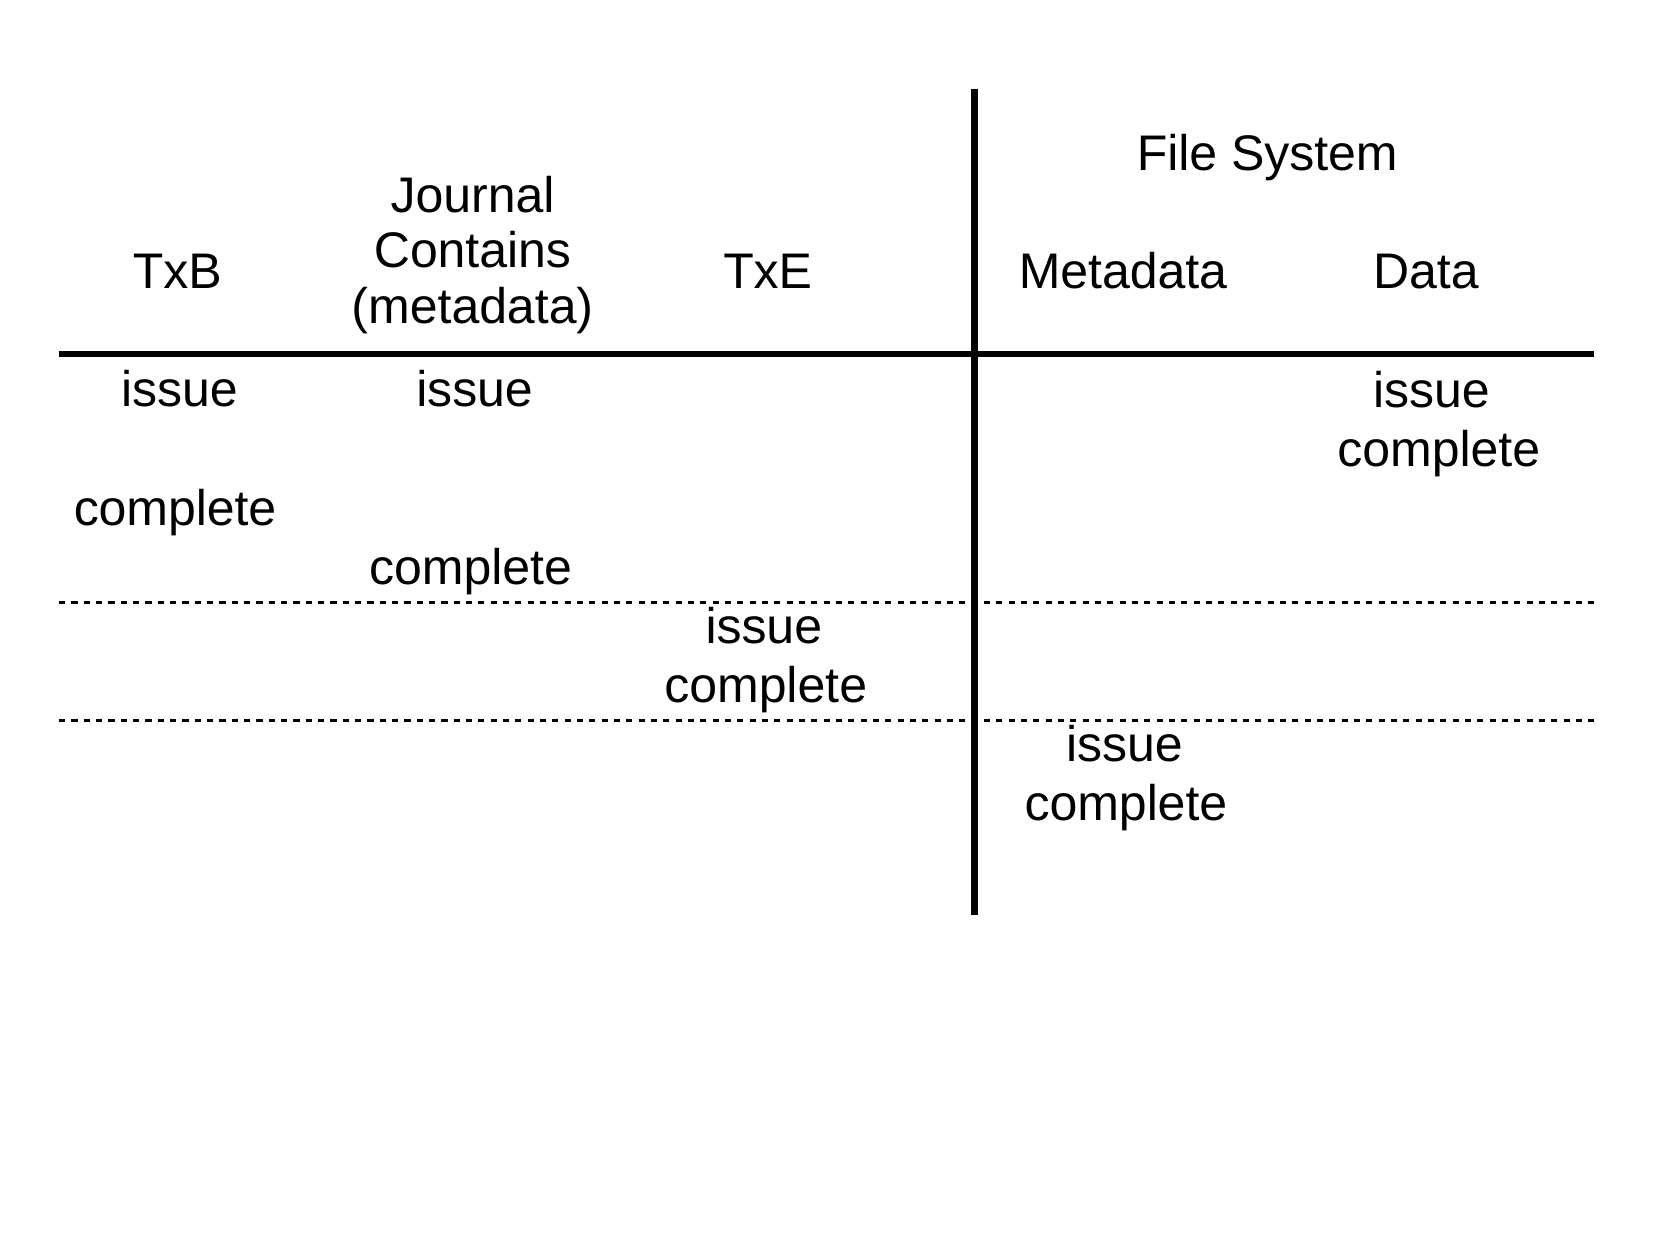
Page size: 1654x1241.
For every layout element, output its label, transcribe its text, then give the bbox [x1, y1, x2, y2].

text_box Journal Contains (metadata) [336, 159, 609, 342]
text_box issue [106, 354, 253, 425]
text_box issue [1358, 354, 1505, 413]
text_box Metadata [1003, 236, 1243, 307]
text_box issue [1051, 708, 1198, 767]
text_box TxE [708, 236, 828, 307]
text_box issue [690, 590, 838, 662]
text_box complete [649, 649, 882, 721]
text_box TxB [118, 236, 237, 307]
text_box complete [1322, 413, 1556, 484]
text_box complete [1009, 767, 1243, 839]
text_box complete [59, 472, 292, 544]
text_box complete [354, 531, 587, 603]
text_box File System [1122, 118, 1413, 189]
text_box issue [401, 354, 548, 425]
text_box Data [1358, 236, 1494, 307]
